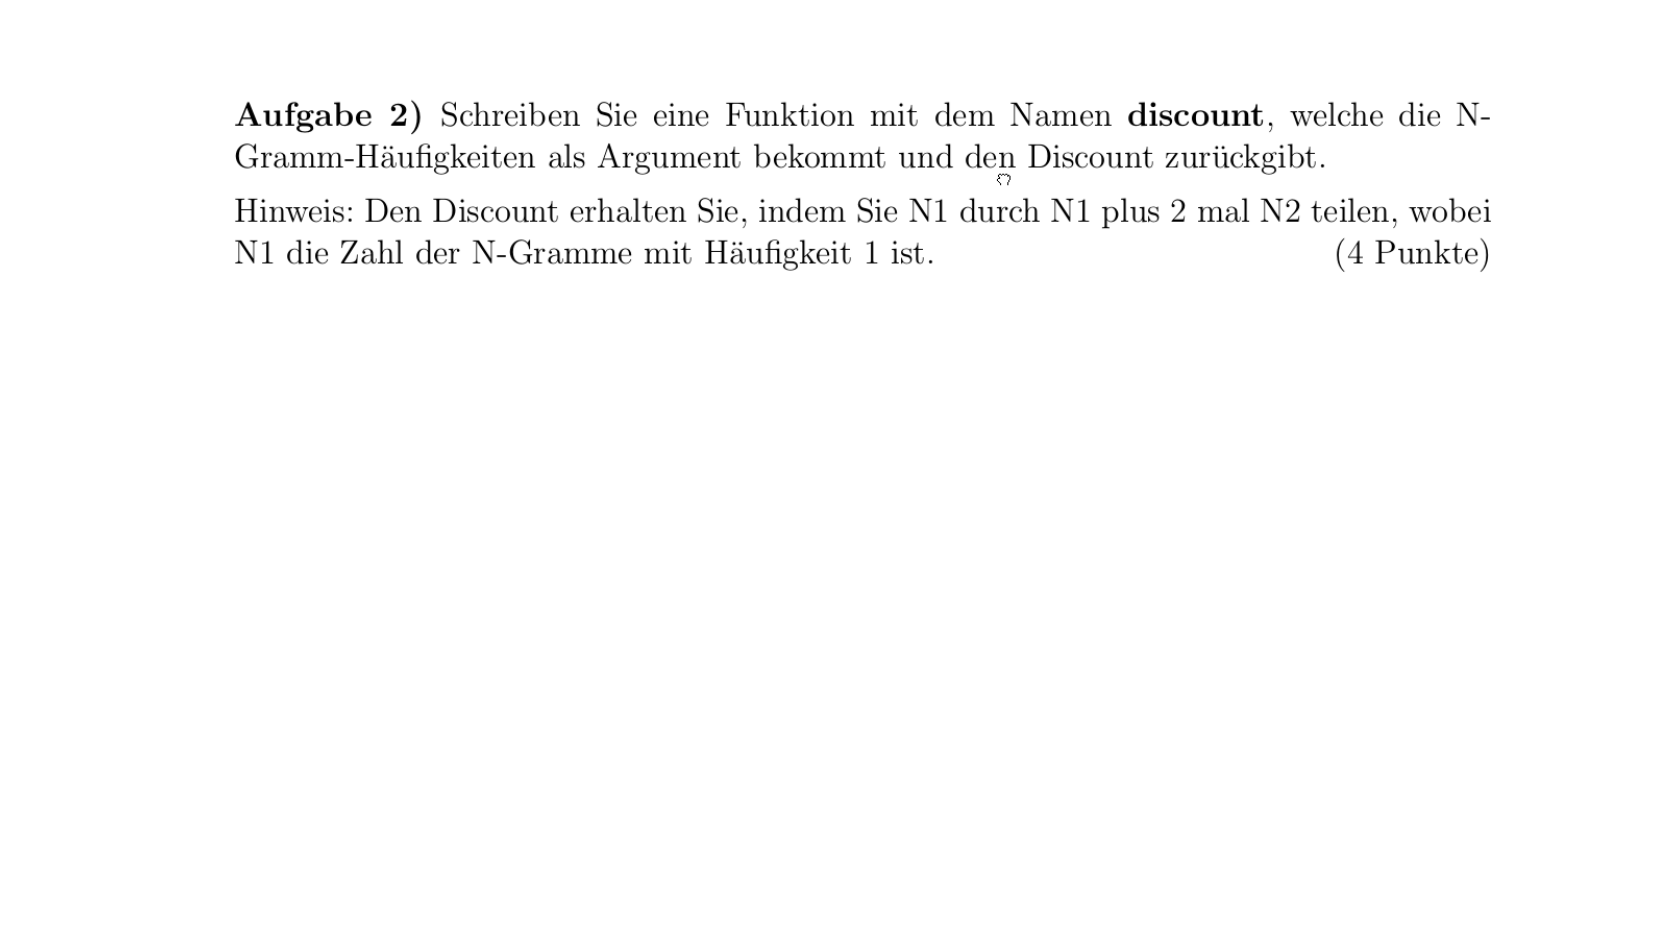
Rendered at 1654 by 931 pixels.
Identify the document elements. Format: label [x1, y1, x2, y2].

picture [210, 83, 1515, 301]
